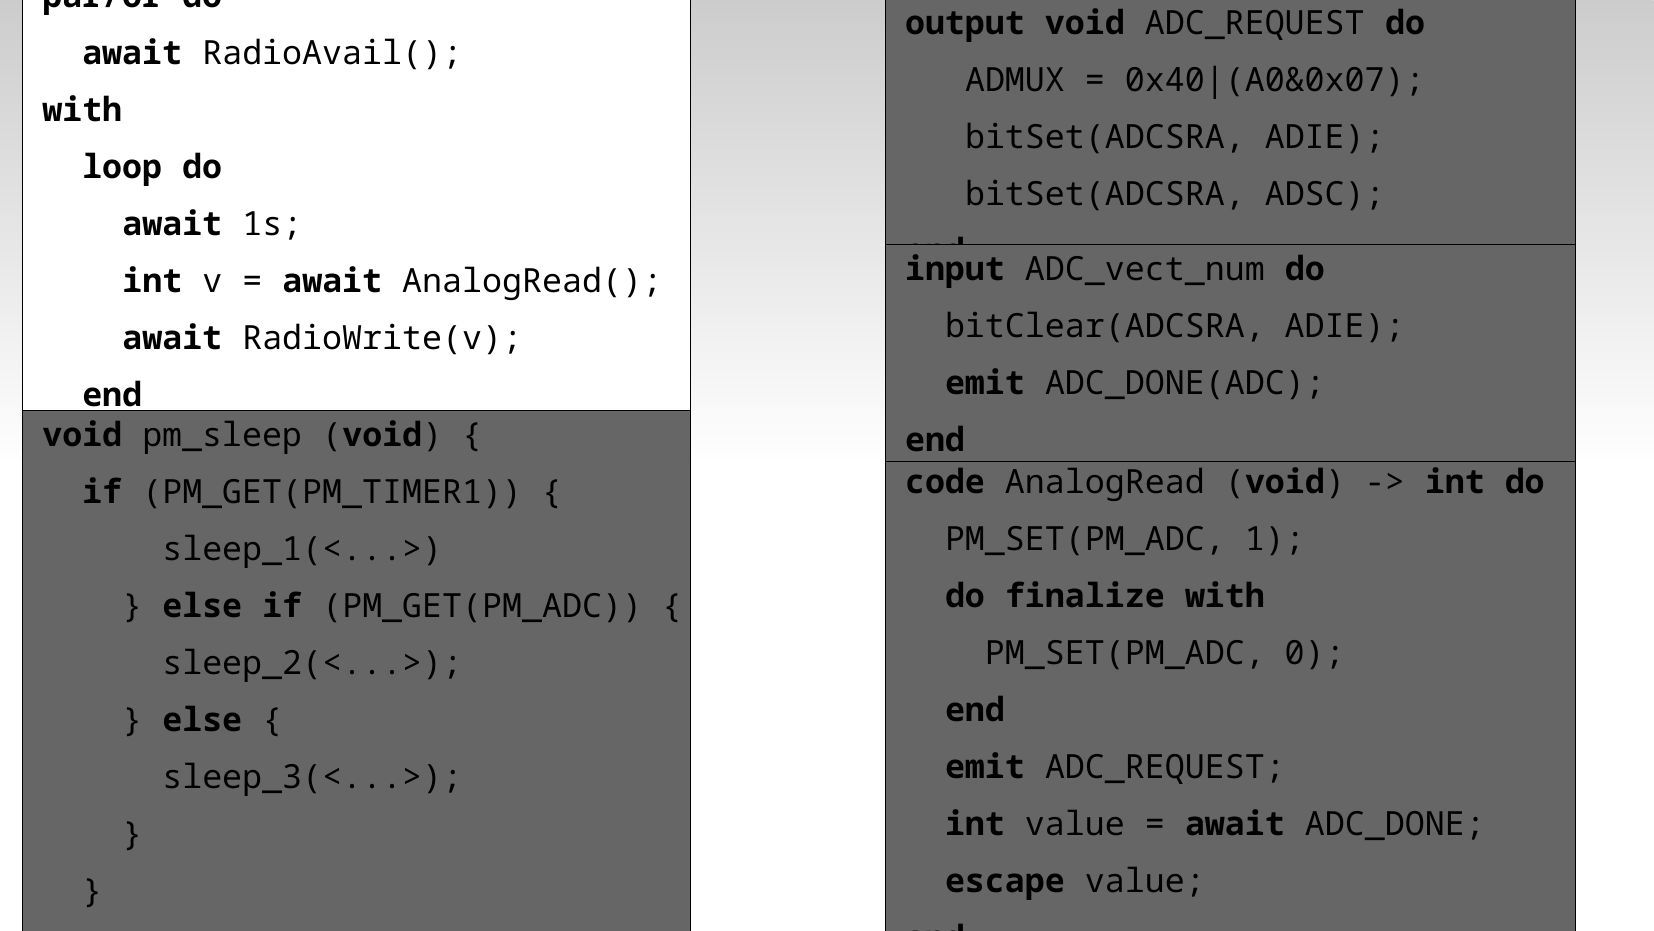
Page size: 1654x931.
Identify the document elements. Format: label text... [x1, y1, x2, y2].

text_box output void ADC_REQUEST do ADMUX = 0x40|(A0&0x07); bitSet(ADCSRA, ADIE); bitSet(ADCSRA, ADSC); end [885, 15, 1576, 244]
text_box input ADC_vect_num do bitClear(ADCSRA, ADIE); emit ADC_DONE(ADC); end [885, 258, 1576, 448]
text_box code AnalogRead (void) -> int do PM_SET(PM_ADC, 1); do finalize with PM_SET(PM_ADC, 0); end emit ADC_REQUEST; int value = await ADC_DONE; escape value; end [885, 486, 1576, 931]
text_box void pm_sleep (void) { if (PM_GET(PM_TIMER1)) { sleep_1(<...>) } else if (PM_GET(PM_ADC)) { sleep_2(<...>); } else { sleep_3(<...>); } } } [22, 444, 691, 931]
text_box par/or do await RadioAvail(); with loop do await 1s; int v = await AnalogRead(); await RadioWrite(v); end end [22, 2, 691, 410]
